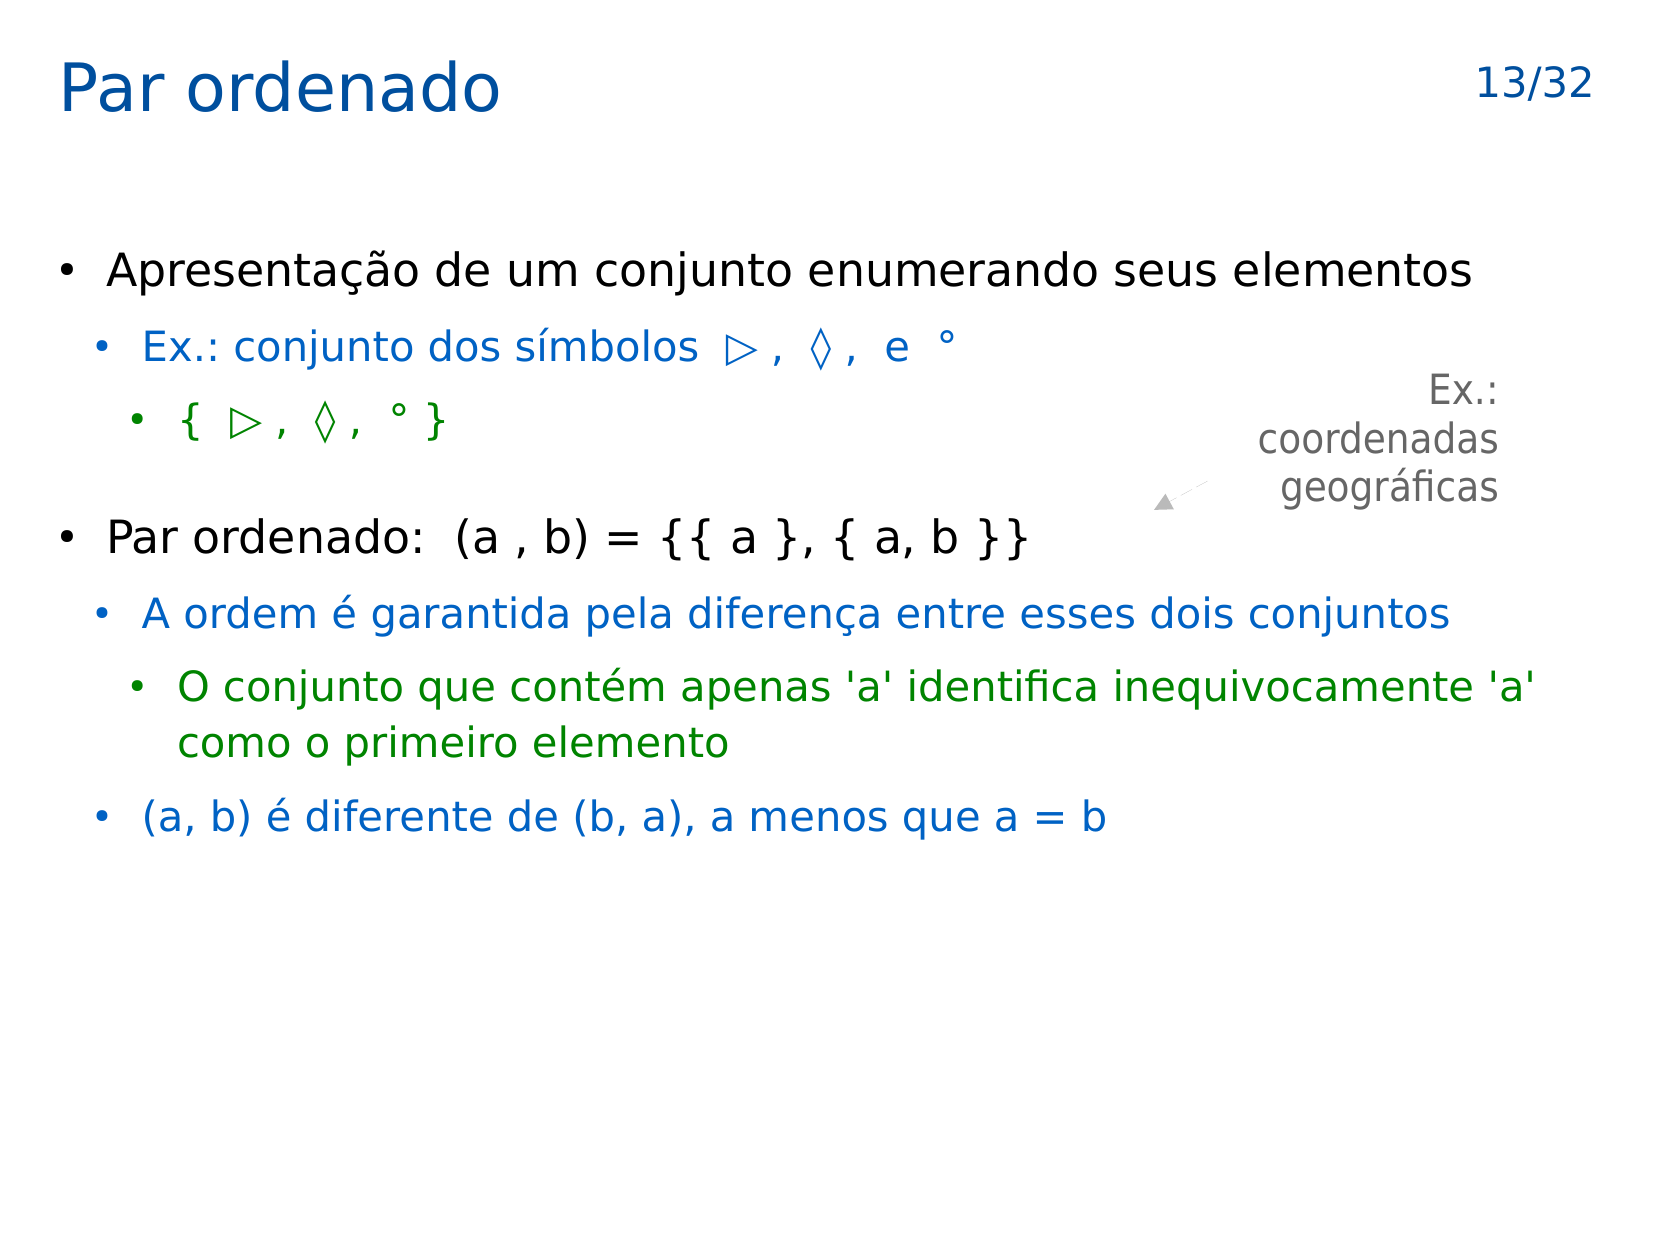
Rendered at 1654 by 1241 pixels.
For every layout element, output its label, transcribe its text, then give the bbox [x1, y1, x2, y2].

title Par ordenado [59, 29, 1625, 148]
text_box Ex.: coordenadas geográficas [1188, 358, 1514, 519]
list Apresentação de um conjunto enumerando seus elementos Ex.: conjunto dos símbolos ▷ , ◊ , e ° { ▷ , ◊ , ° } Par ordenado: (a , b) = {{ a }, { a, b }} A ordem é garantida pela diferença entre esses dois conjuntos O conjunto que contém apenas 'a' identifica inequivocamente 'a' como o primeiro elemento (a, b) é diferente de (b, a), a menos que a = b [59, 236, 1595, 1211]
